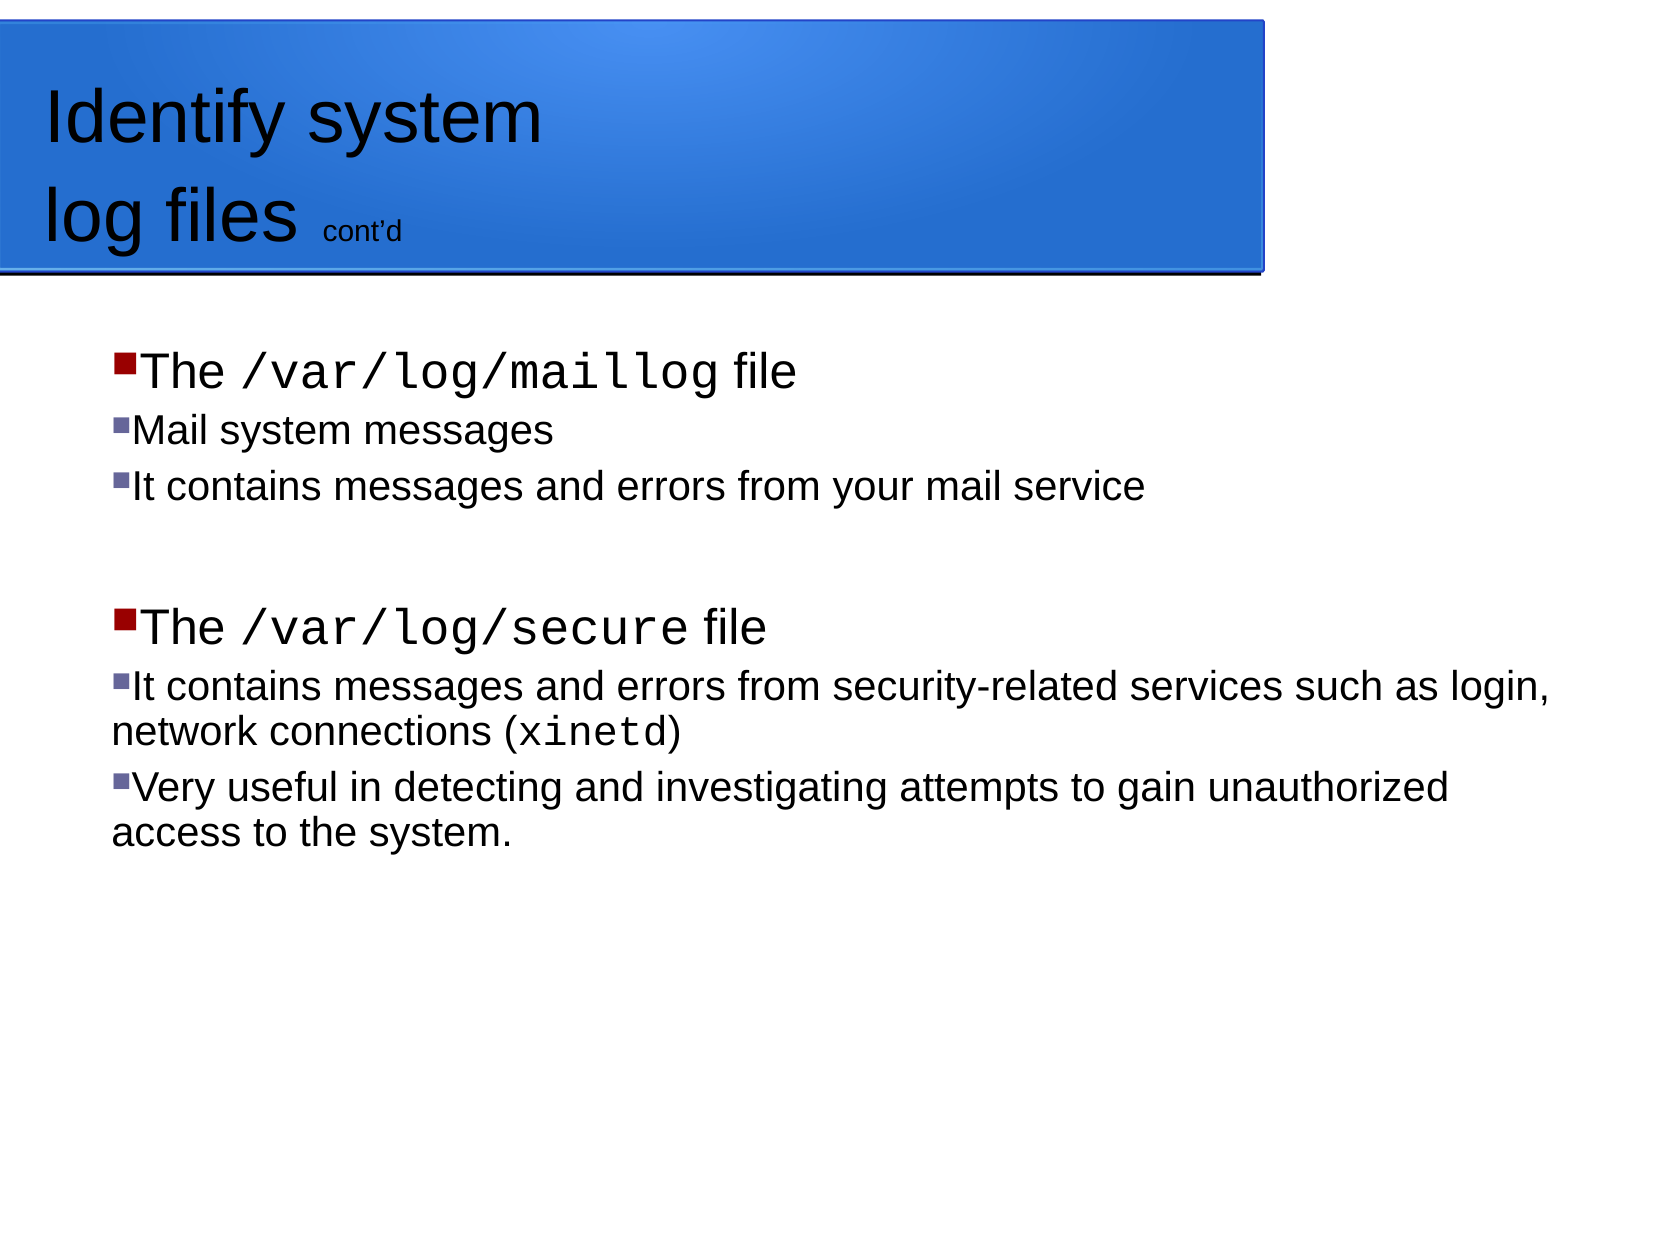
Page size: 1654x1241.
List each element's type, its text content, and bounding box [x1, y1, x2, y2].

title Identify system log files cont’d [30, 58, 1505, 266]
list The /var/log/maillog file Mail system messages It contains messages and errors from your mail service The /var/log/secure file It contains messages and errors from security-related services such as login, network connections (xinetd) Very useful in detecting and investigating attempts to gain unauthorized access to the system. [96, 330, 1571, 1061]
